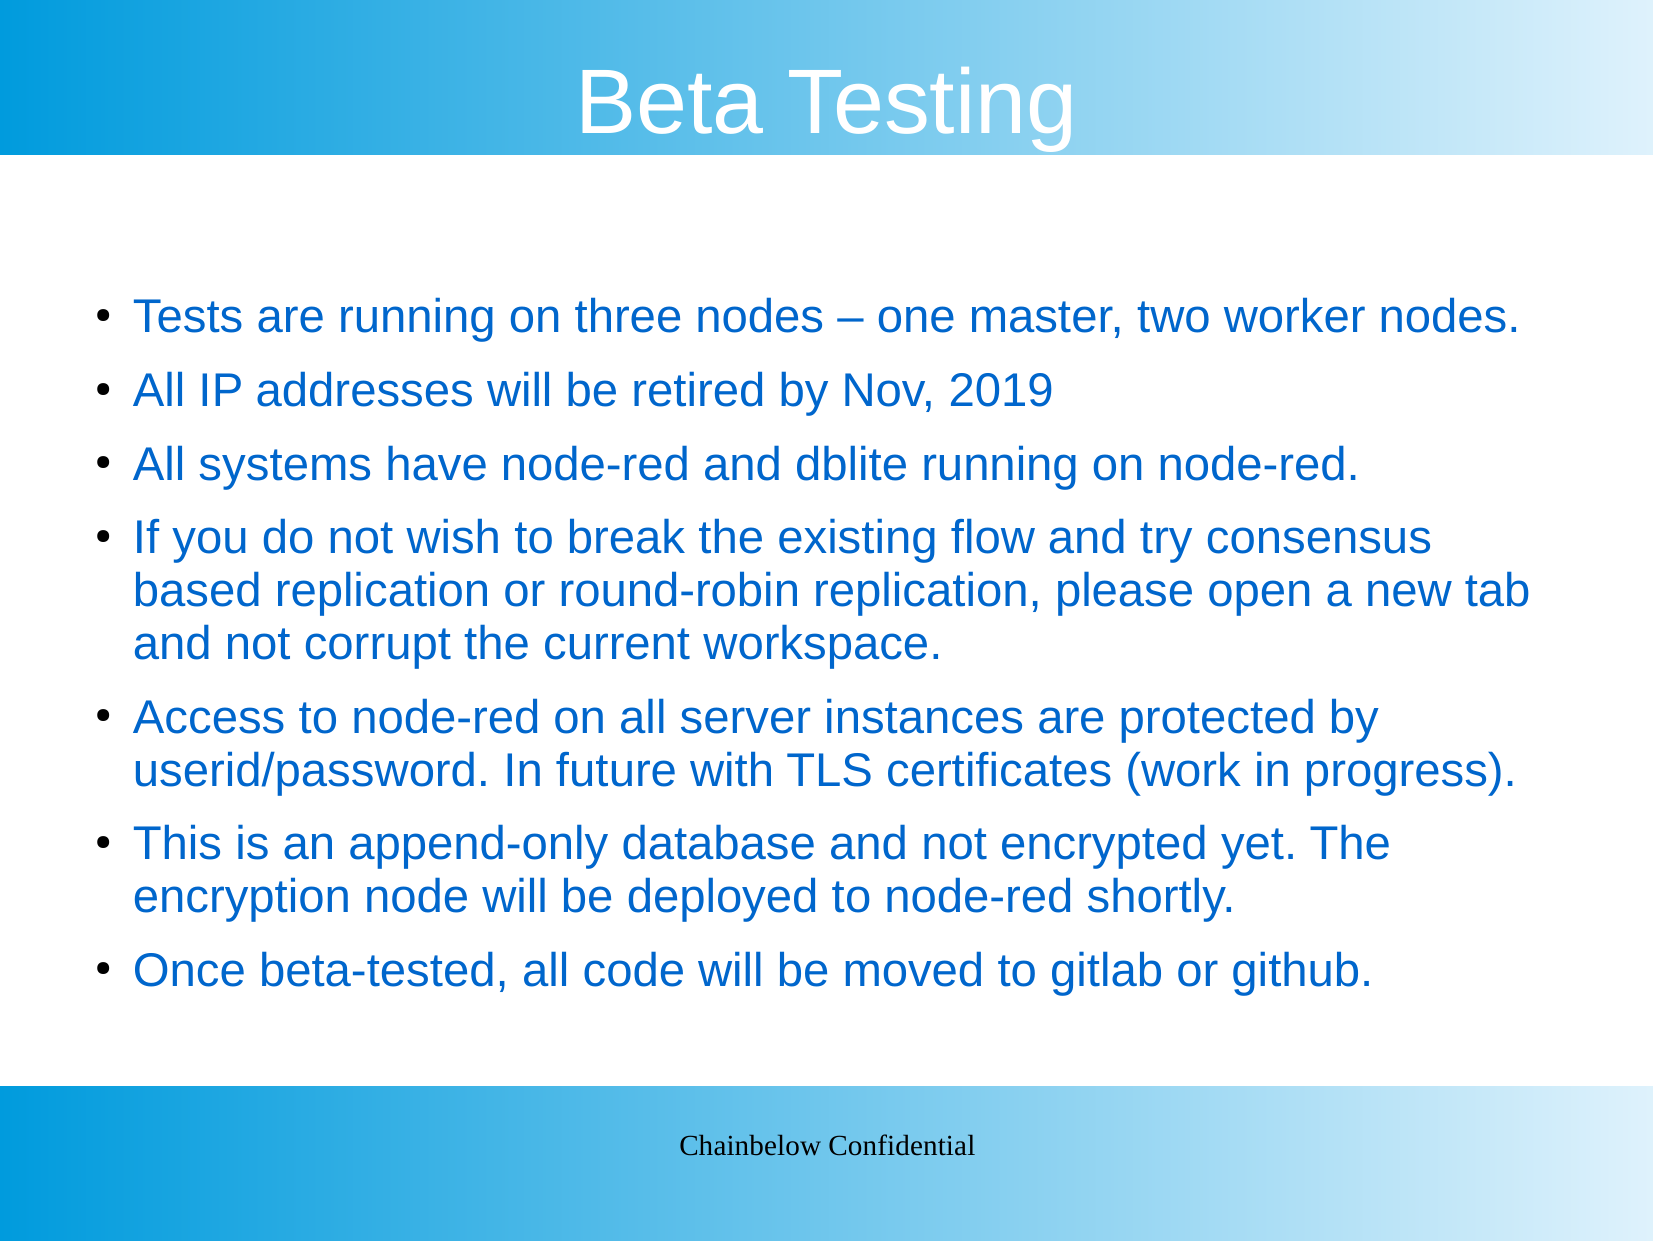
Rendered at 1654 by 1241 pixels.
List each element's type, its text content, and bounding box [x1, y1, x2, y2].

title Beta Testing [82, 49, 1571, 155]
list Tests are running on three nodes – one master, two worker nodes. All IP addresses will be retired by Nov, 2019 All systems have node-red and dblite running on node-red. If you do not wish to break the existing flow and try consensus based replication or round-robin replication, please open a new tab and not corrupt the current workspace. Access to node-red on all server instances are protected by userid/password. In future with TLS certificates (work in progress). This is an append-only database and not encrypted yet. The encryption node will be deployed to node-red shortly. Once beta-tested, all code will be moved to gitlab or github. [82, 290, 1571, 1010]
